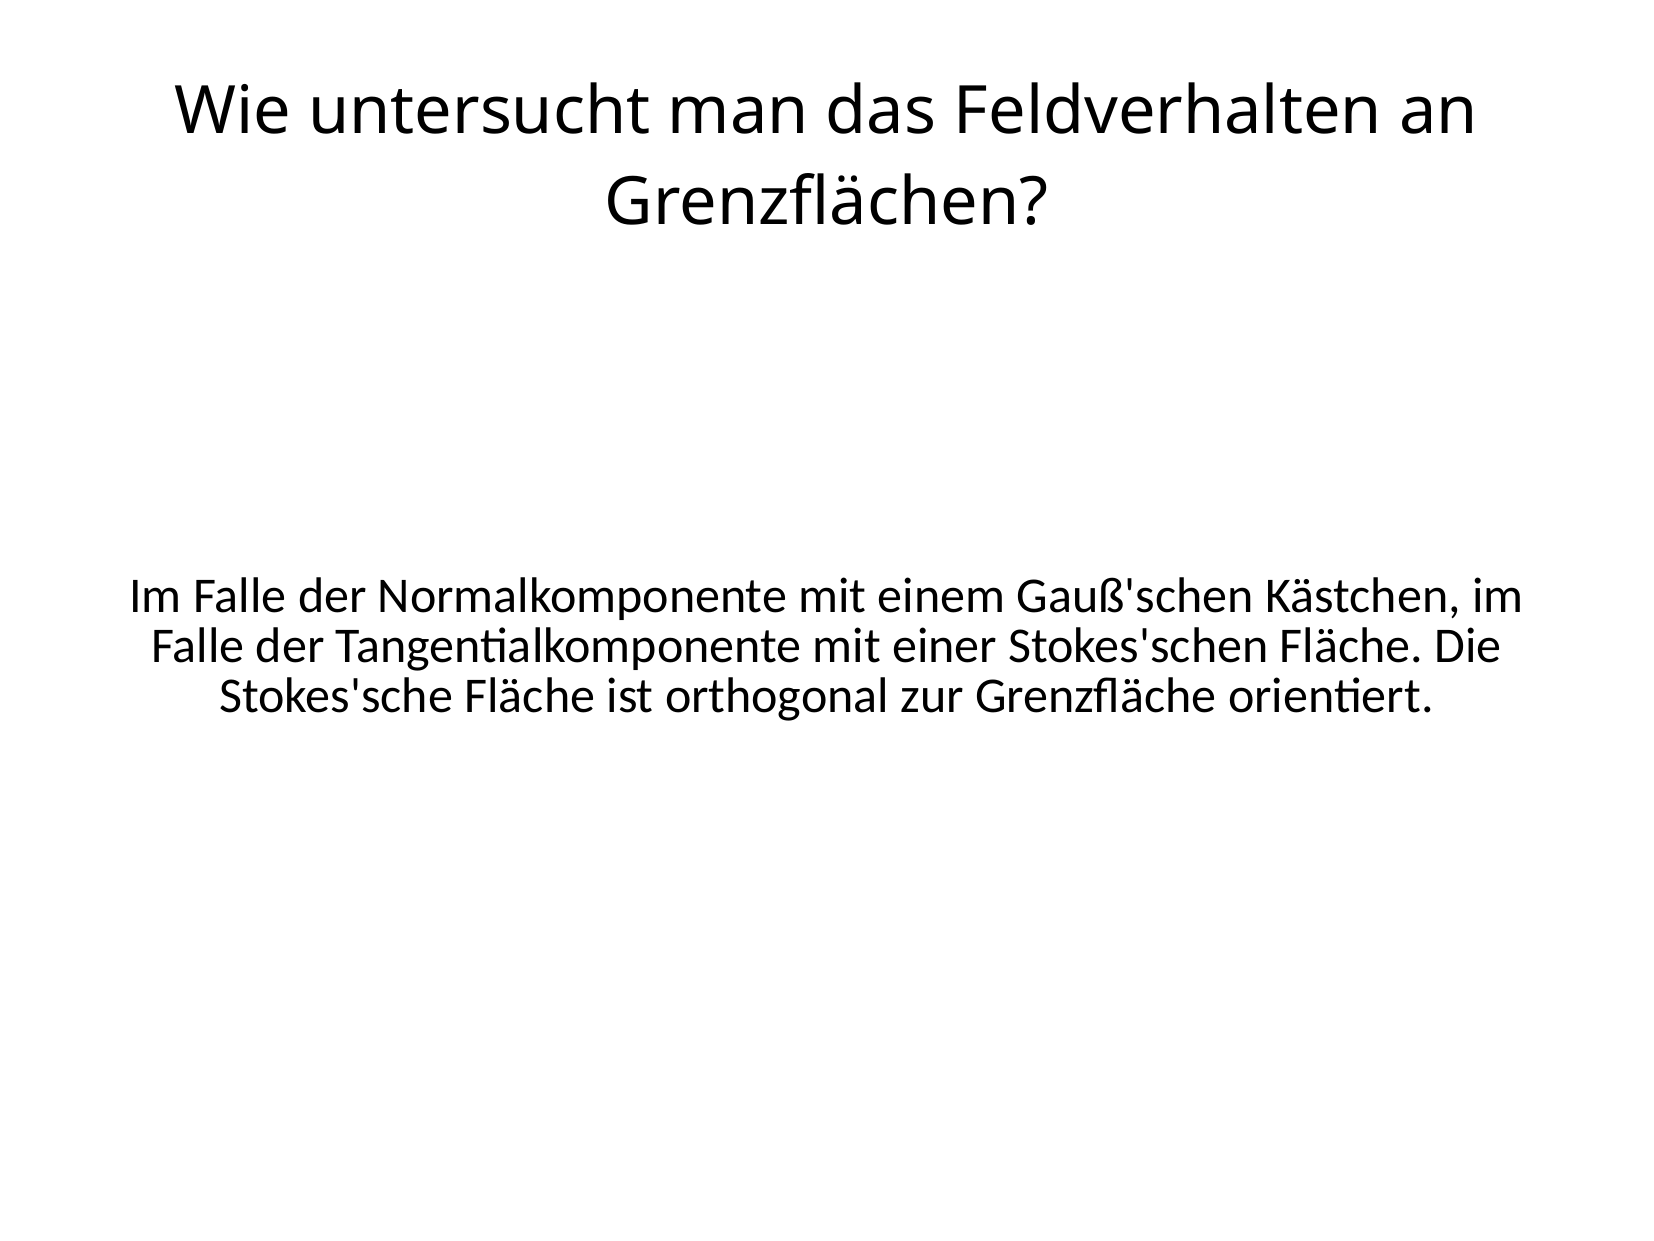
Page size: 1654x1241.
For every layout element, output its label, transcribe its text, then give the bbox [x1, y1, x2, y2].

subtitle Im Falle der Normalkomponente mit einem Gauß'schen Kästchen, im Falle der Tangentialkomponente mit einer Stokes'schen Fläche. Die Stokes'sche Fläche ist orthogonal zur Grenzfläche orientiert. [82, 290, 1571, 1010]
title Wie untersucht man das Feldverhalten an Grenzflächen? [82, 49, 1571, 257]
